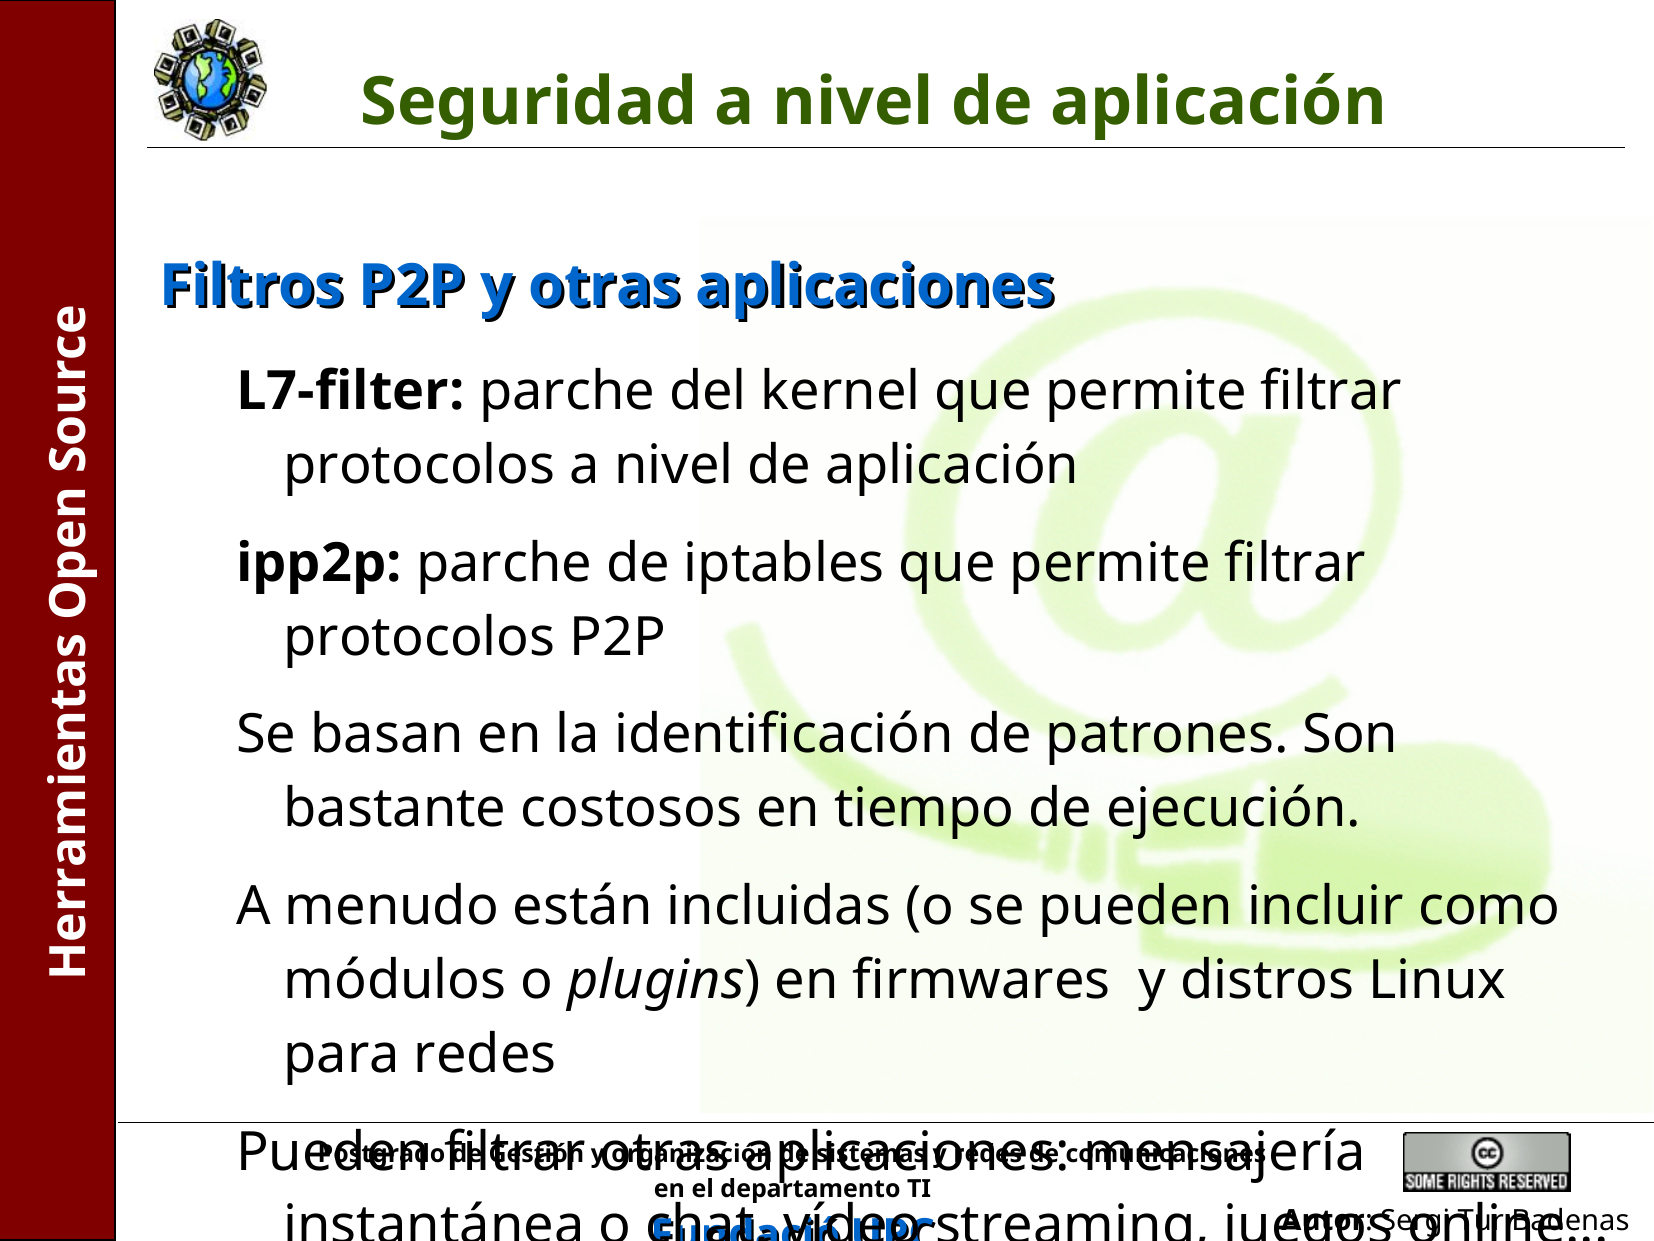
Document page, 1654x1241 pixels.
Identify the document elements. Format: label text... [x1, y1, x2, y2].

picture [1403, 1132, 1571, 1192]
picture [154, 19, 268, 56]
title Seguridad a nivel de aplicación [129, 56, 1619, 141]
list Filtros P2P y otras aplicaciones L7-filter: parche del kernel que permite filtrar protocolos a nivel de aplicación ipp2p: parche de iptables que permite filtrar protocolos P2P Se basan en la identificación de patrones. Son bastante costosos en tiempo de ejecución. A menudo están incluidas (o se pueden incluir como módulos o plugins) en firmwares y distros Linux para redes Pueden filtrar otras aplicaciones: mensajería instantánea o chat, vídeo streaming, juegos online... [141, 242, 1630, 1078]
picture [700, 217, 1654, 1113]
